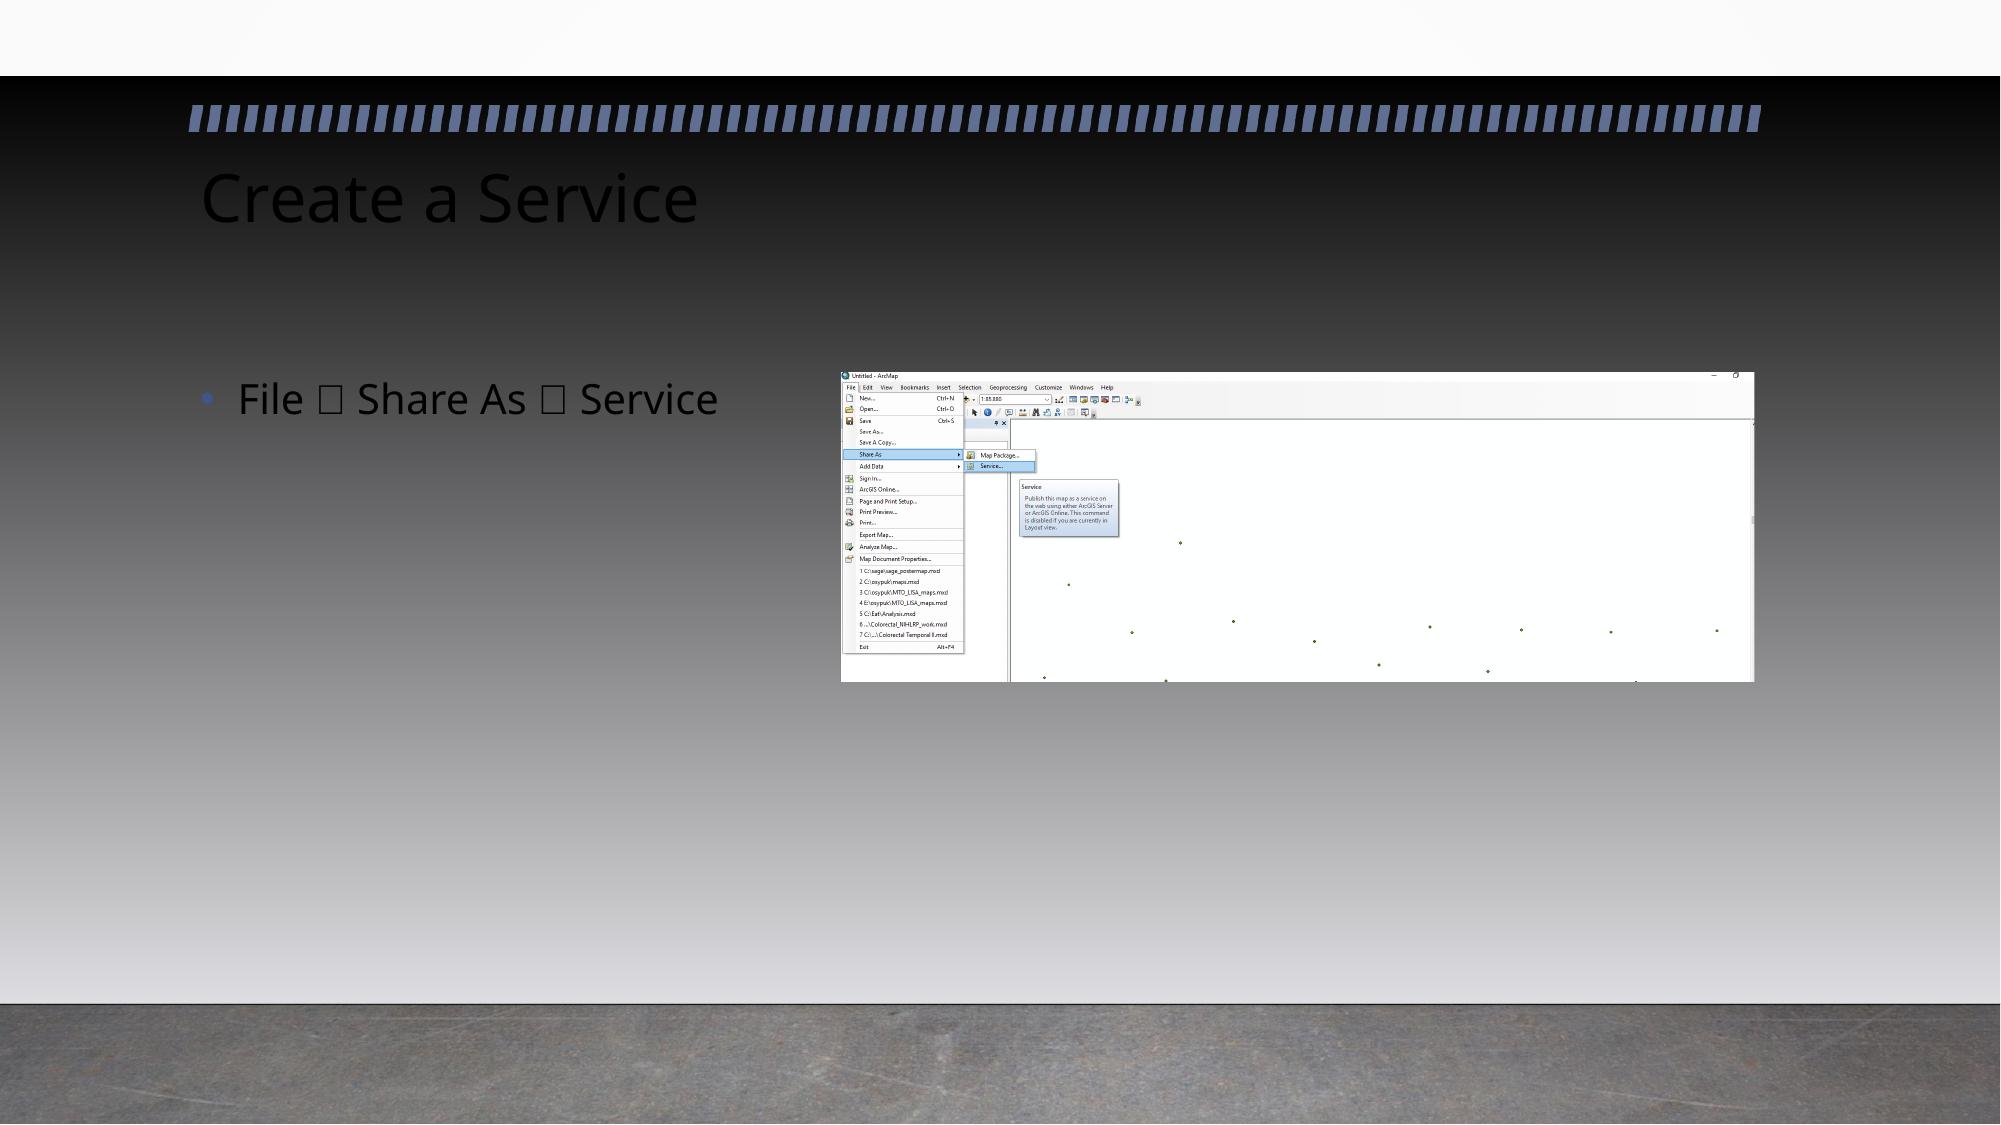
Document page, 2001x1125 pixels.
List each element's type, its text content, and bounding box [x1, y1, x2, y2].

list File  Share As  Service [185, 355, 948, 896]
title Create a Service [185, 157, 1762, 331]
picture [840, 372, 1755, 682]
